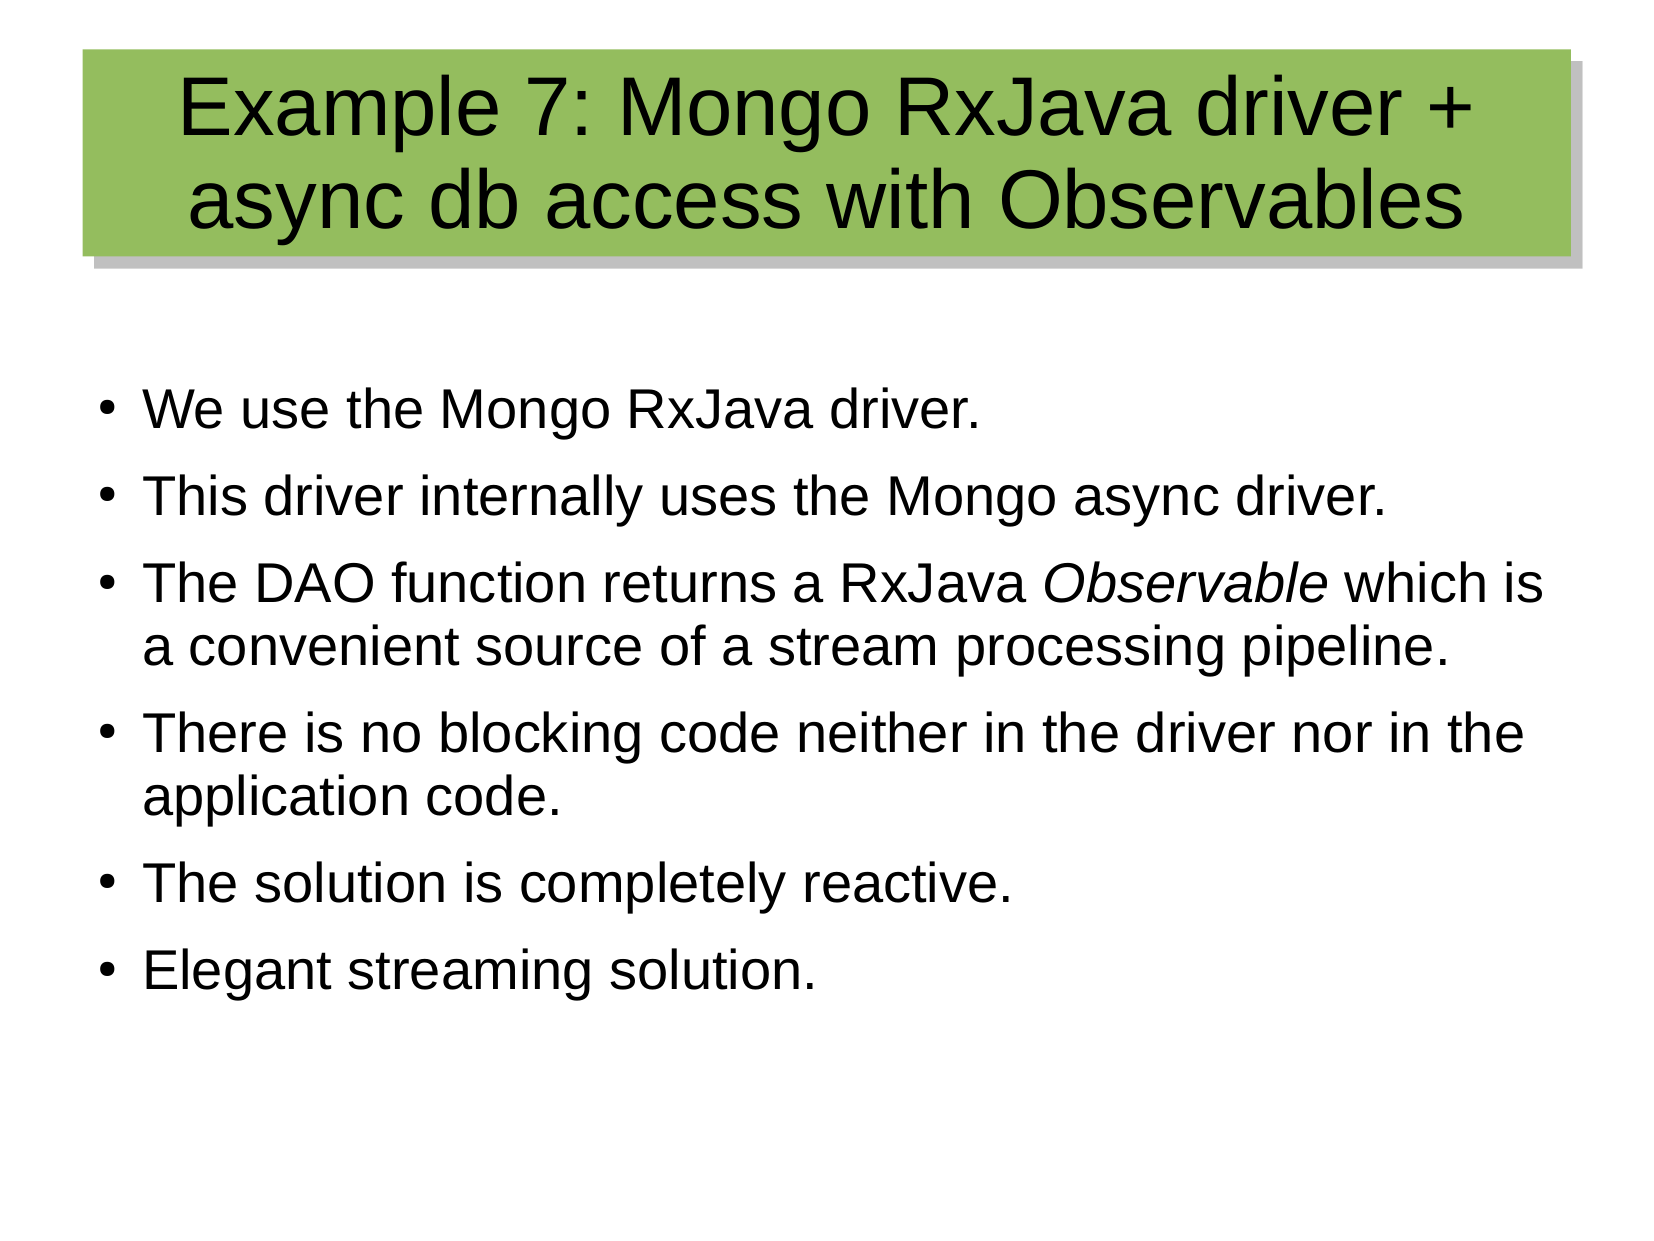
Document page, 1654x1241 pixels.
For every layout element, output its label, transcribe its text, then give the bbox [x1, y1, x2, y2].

list We use the Mongo RxJava driver. This driver internally uses the Mongo async driver. The DAO function returns a RxJava Observable which is a convenient source of a stream processing pipeline. There is no blocking code neither in the driver nor in the application code. The solution is completely reactive. Elegant streaming solution. [82, 290, 1571, 1010]
title Example 7: Mongo RxJava driver + async db access with Observables [82, 49, 1571, 257]
